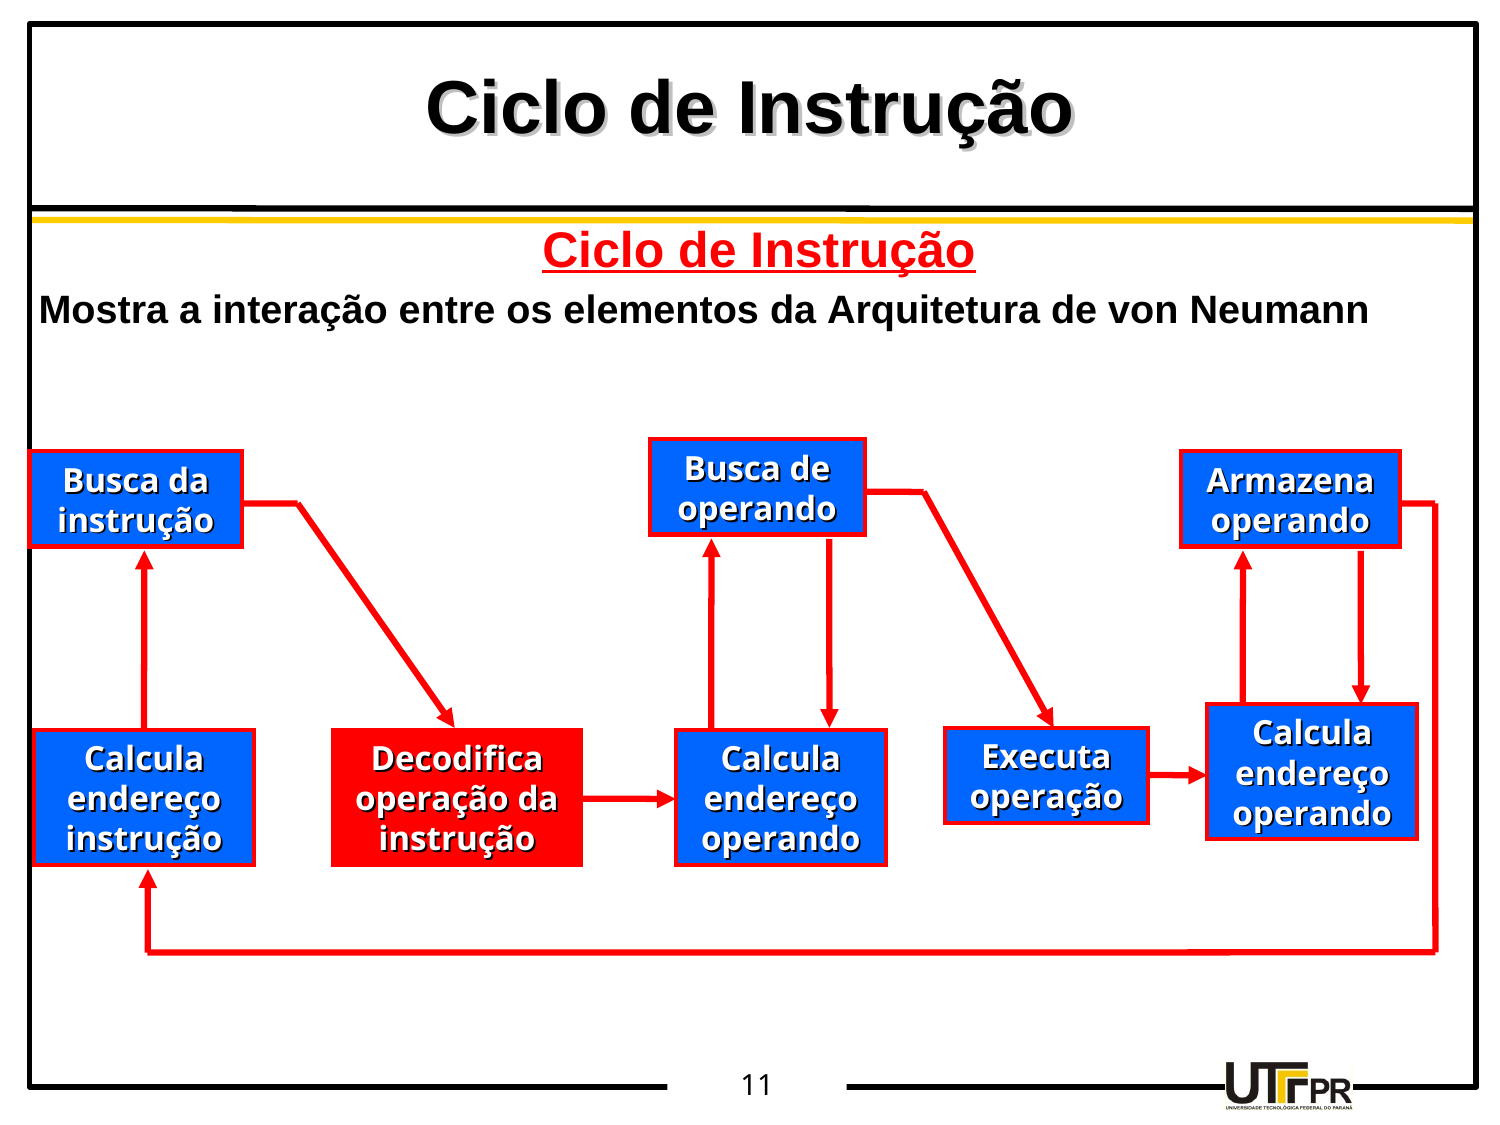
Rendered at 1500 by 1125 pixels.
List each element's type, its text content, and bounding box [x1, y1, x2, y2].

text_box Calcula endereço instrução [34, 729, 254, 866]
text_box Busca de operando [649, 439, 865, 535]
picture [1225, 1062, 1353, 1110]
text_box Calcula endereço operando [675, 729, 886, 866]
text_box Decodifica operação da instrução [333, 729, 582, 866]
list Ciclo de Instrução Mostra a interação entre os elementos da Arquitetura de von Neumann [23, 219, 1495, 398]
text_box Armazena operando [1181, 451, 1400, 547]
text_box Calcula endereço operando [1207, 704, 1418, 840]
text_box Executa operação [944, 727, 1149, 824]
text_box Busca da instrução [29, 451, 243, 547]
title Ciclo de Instrução [41, 65, 1459, 158]
